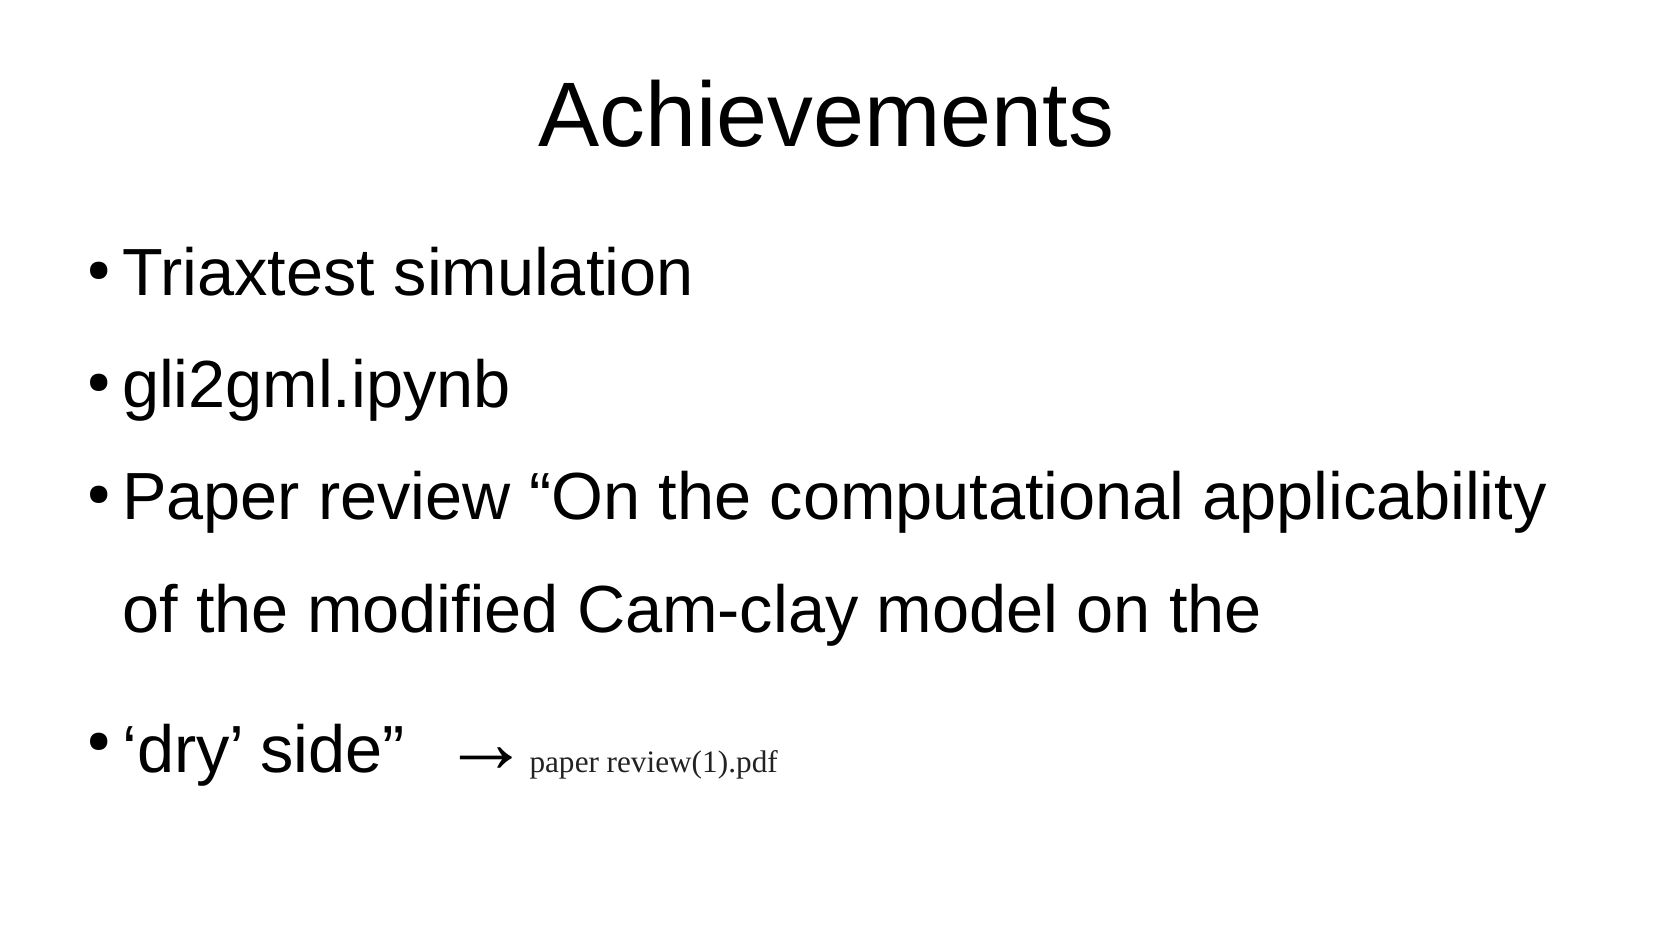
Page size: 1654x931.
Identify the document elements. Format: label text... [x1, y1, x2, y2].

title Achievements [82, 37, 1571, 193]
subtitle Triaxtest simulation gli2gml.ipynb Paper review “On the computational applicability of the modiﬁed Cam-clay model on the ‘dry’ side” →paper review(1).pdf [86, 197, 1575, 867]
